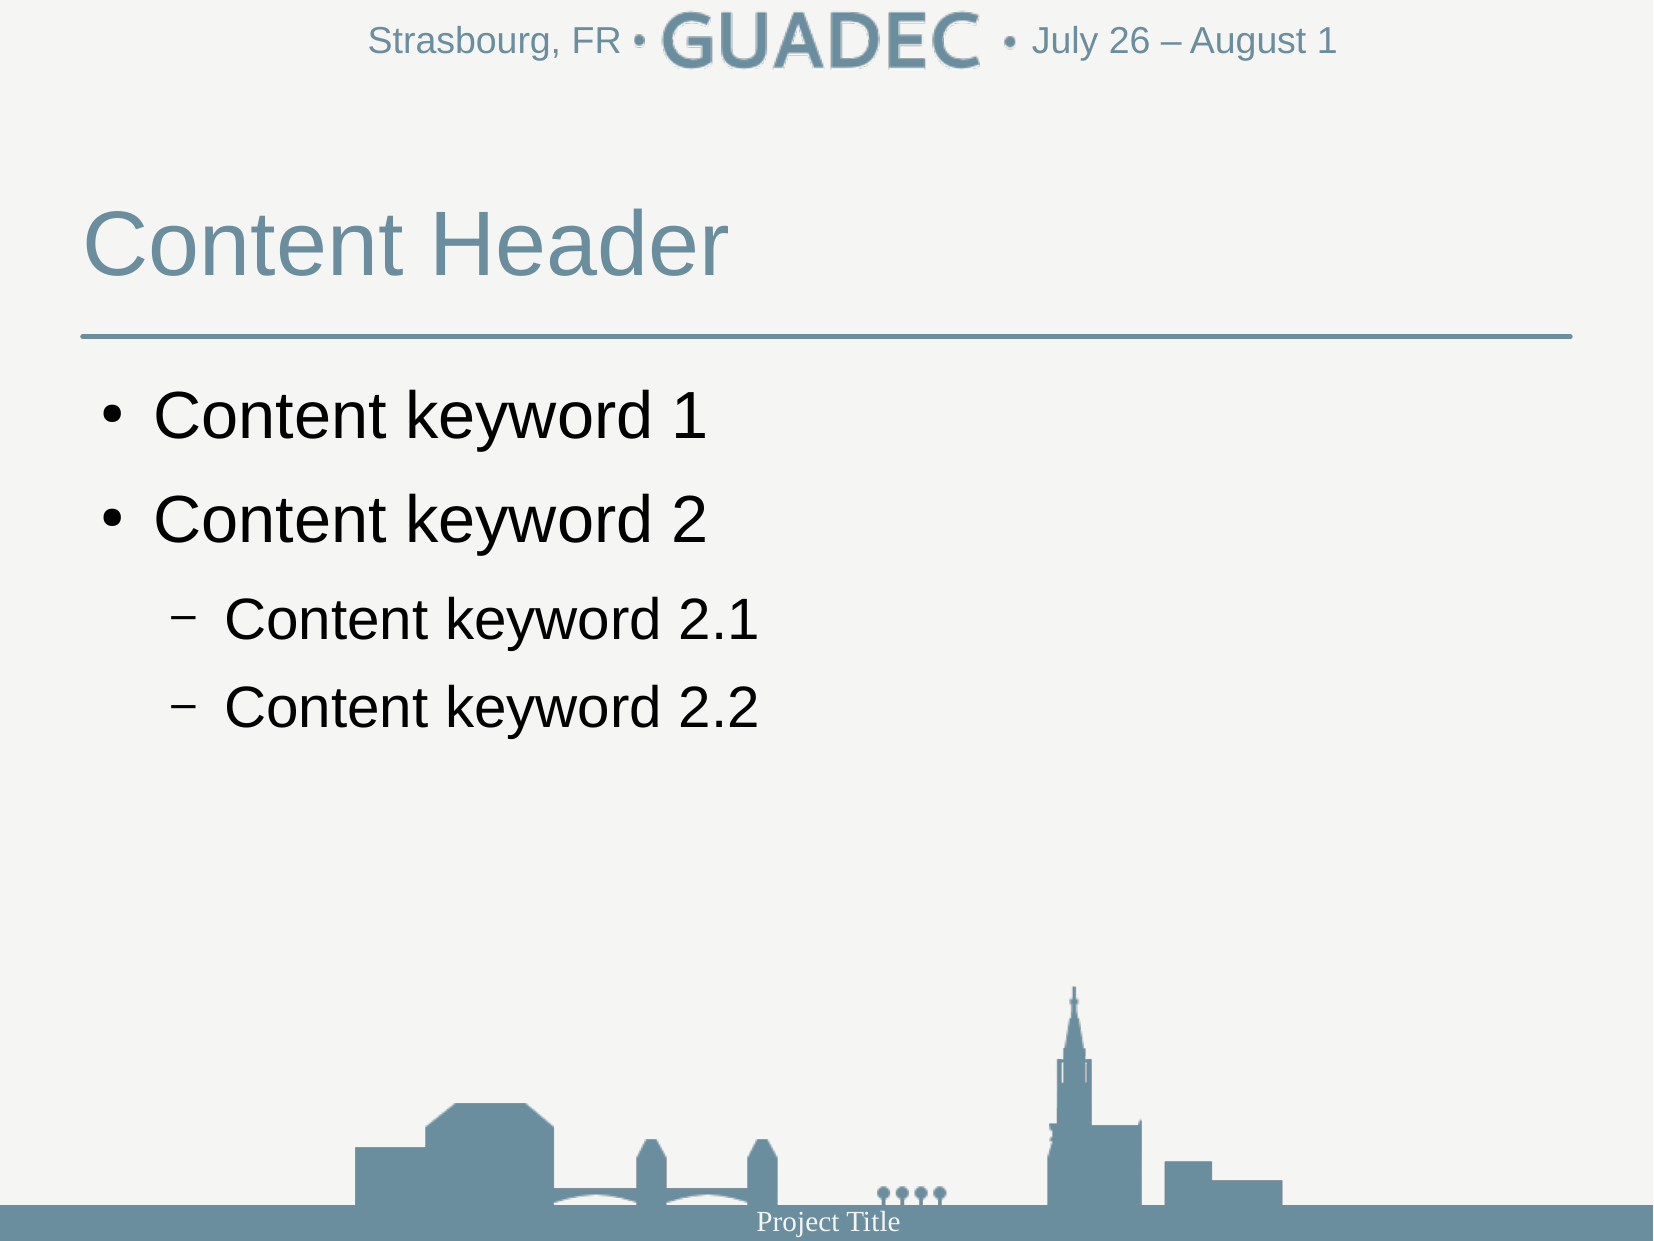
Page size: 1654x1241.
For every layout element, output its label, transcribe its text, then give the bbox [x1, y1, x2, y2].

title Content Header [82, 186, 1571, 301]
picture [634, 9, 1016, 70]
picture [354, 973, 1284, 1205]
list Content keyword 1 Content keyword 2 Content keyword 2.1 Content keyword 2.2 [82, 377, 1571, 934]
